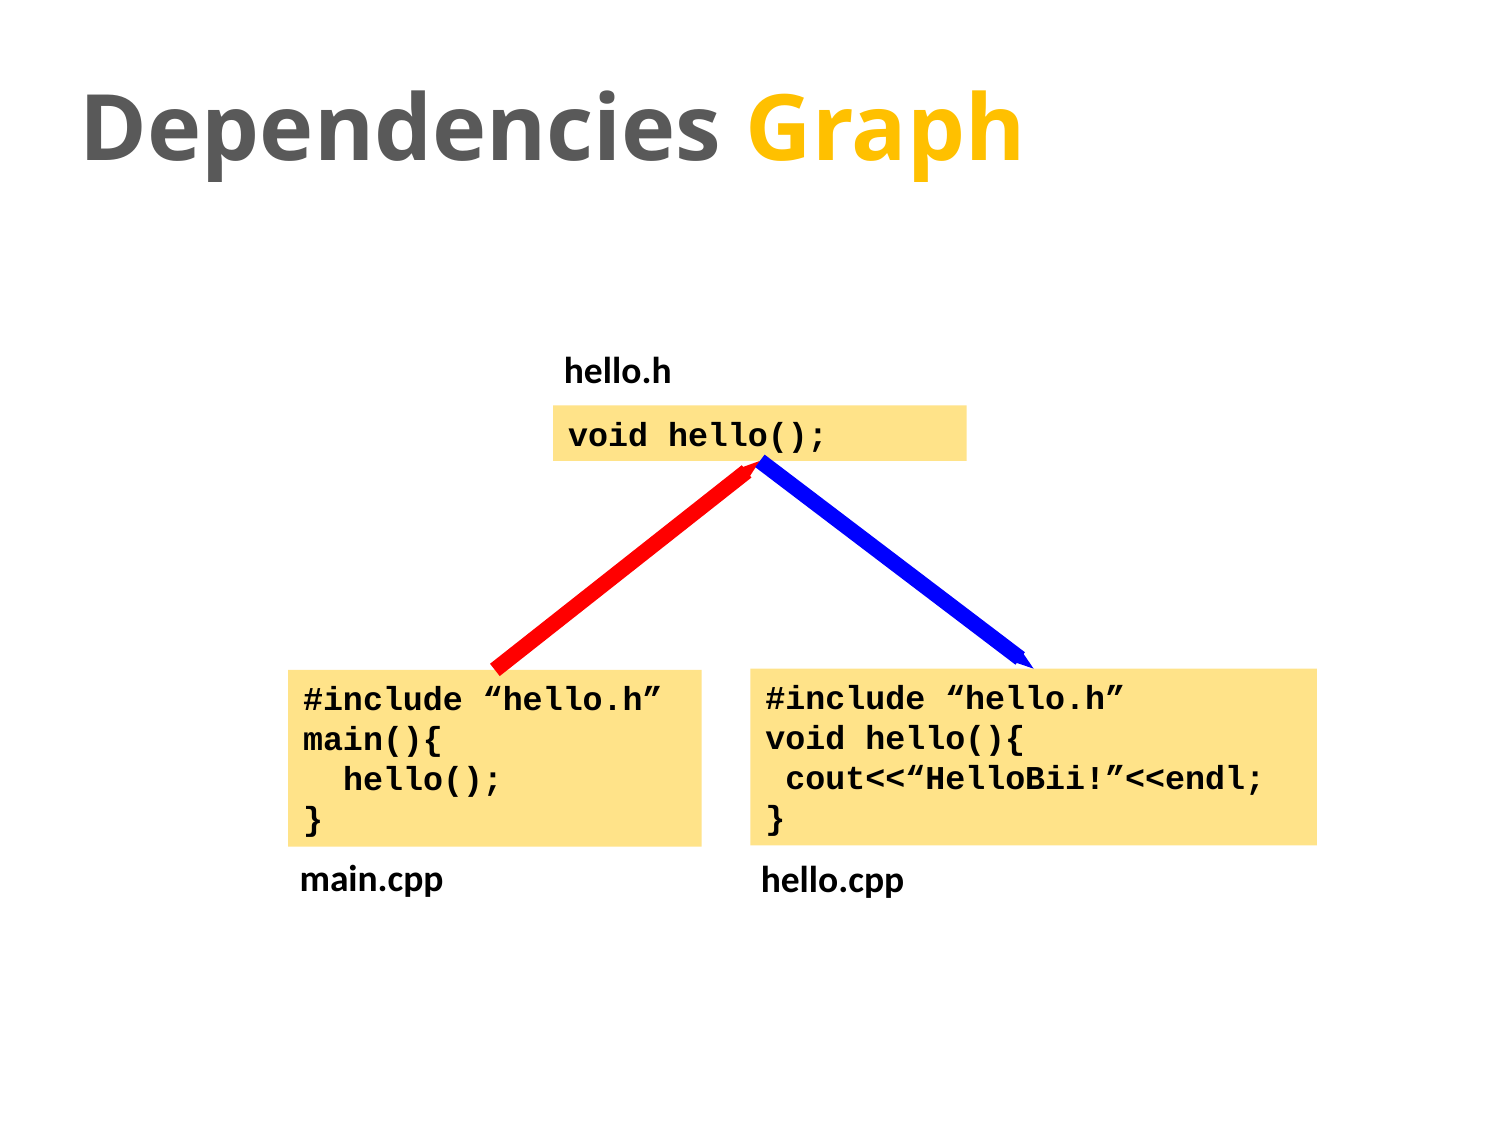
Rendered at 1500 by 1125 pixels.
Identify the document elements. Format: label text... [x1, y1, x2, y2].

text_box #include “hello.h” void hello(){ cout<<“HelloBii!”<<endl; } [750, 668, 1317, 846]
text_box hello.cpp [745, 847, 921, 908]
text_box main.cpp [284, 846, 461, 908]
text_box void hello(); [553, 405, 967, 461]
text_box Dependencies Graph [64, 30, 1415, 218]
text_box hello.h [549, 339, 688, 400]
text_box #include “hello.h” main(){ hello(); } [288, 669, 702, 847]
